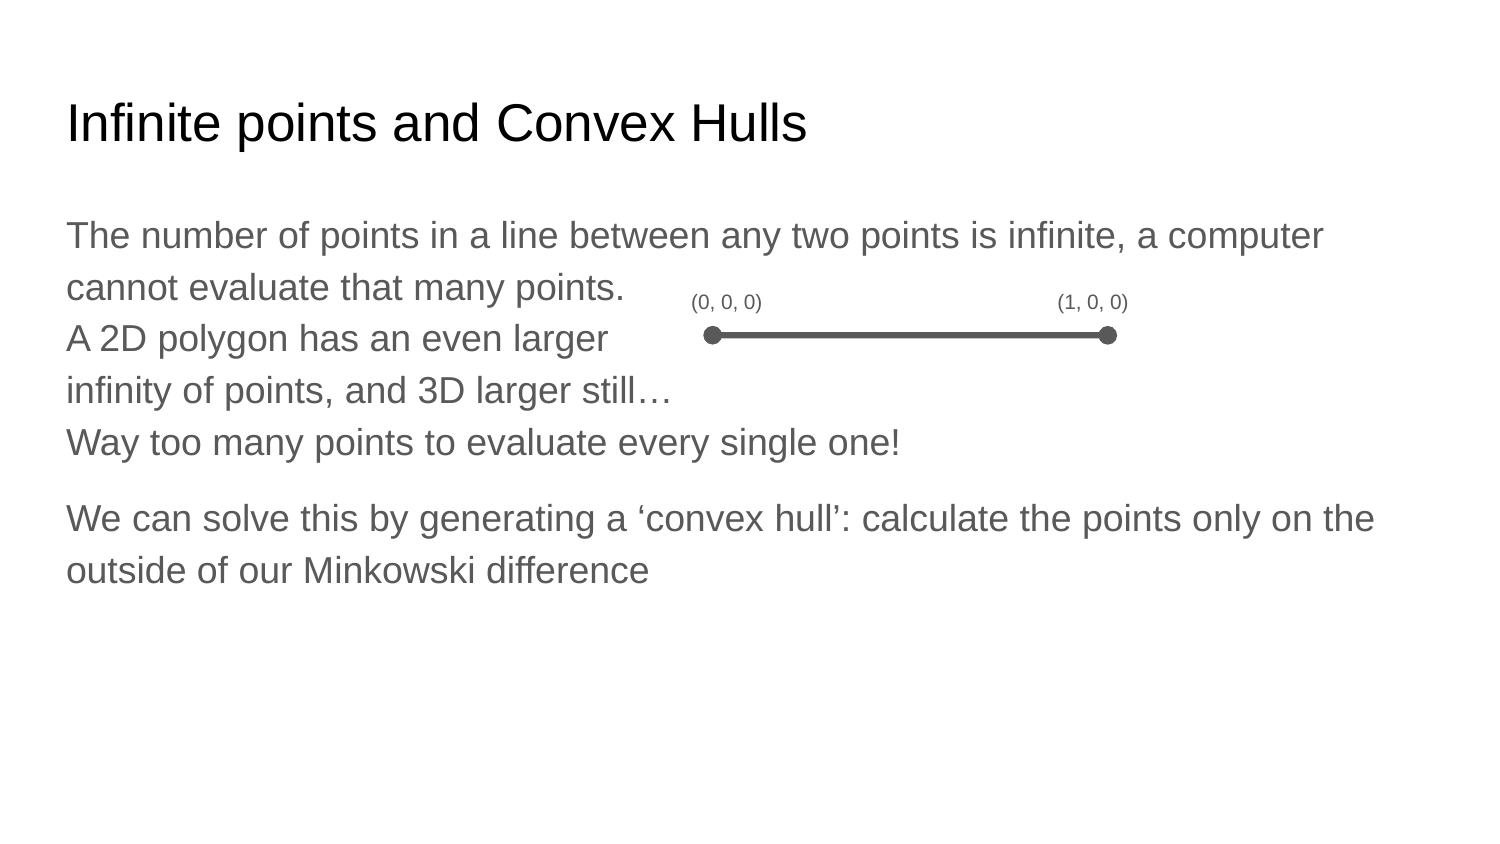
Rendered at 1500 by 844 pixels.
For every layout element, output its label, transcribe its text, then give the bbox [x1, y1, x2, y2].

list The number of points in a line between any two points is infinite, a computer cannot evaluate that many points. A 2D polygon has an even larger infinity of points, and 3D larger still… Way too many points to evaluate every single one! We can solve this by generating a ‘convex hull’: calculate the points only on the outside of our Minkowski difference [51, 189, 1449, 750]
text_box (1, 0, 0) [1035, 273, 1151, 329]
text_box (0, 0, 0) [669, 273, 784, 329]
title Infinite points and Convex Hulls [51, 72, 1449, 167]
